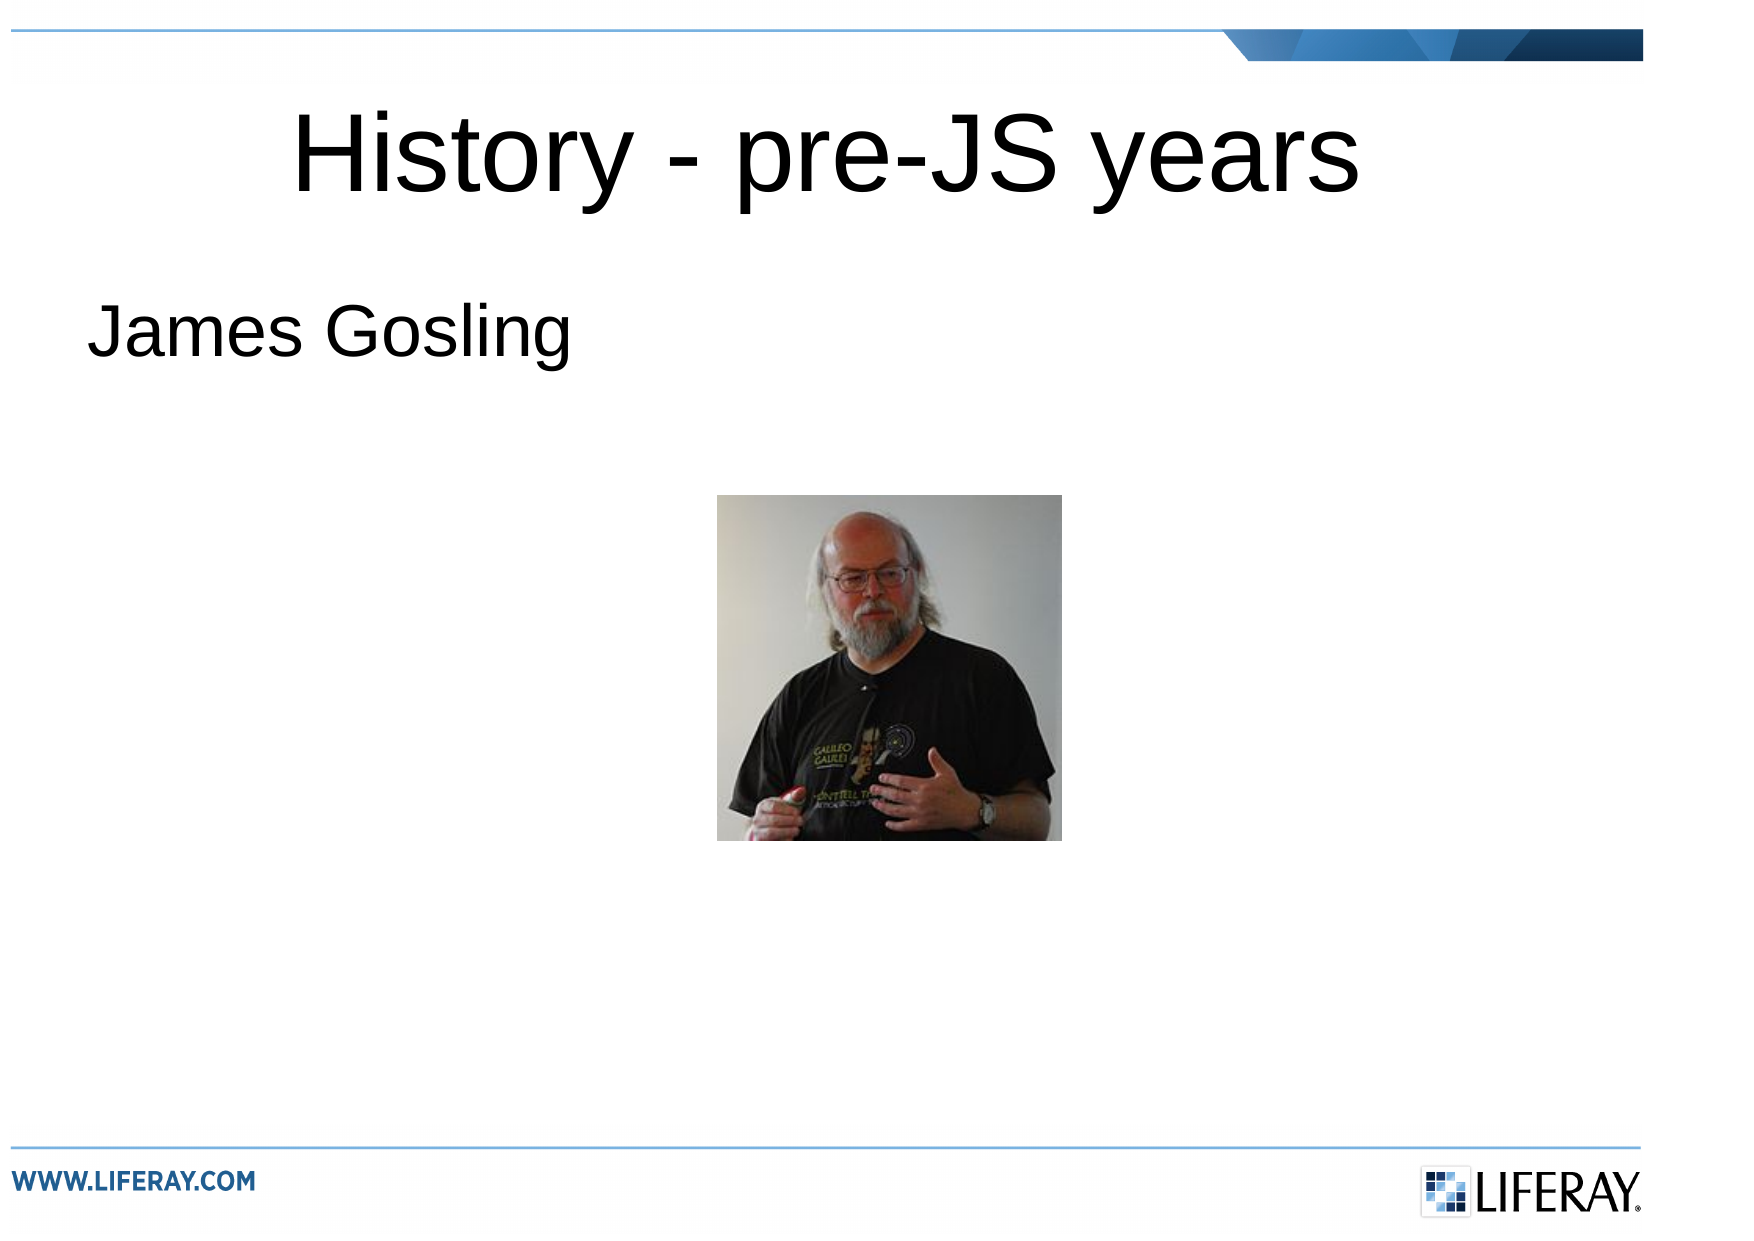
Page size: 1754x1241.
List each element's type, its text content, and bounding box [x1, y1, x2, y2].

picture [11, 0, 1644, 84]
title History - pre-JS years [82, 49, 1571, 257]
picture [9, 1124, 1642, 1234]
picture [717, 495, 1062, 842]
list James Gosling [87, 290, 1667, 1109]
